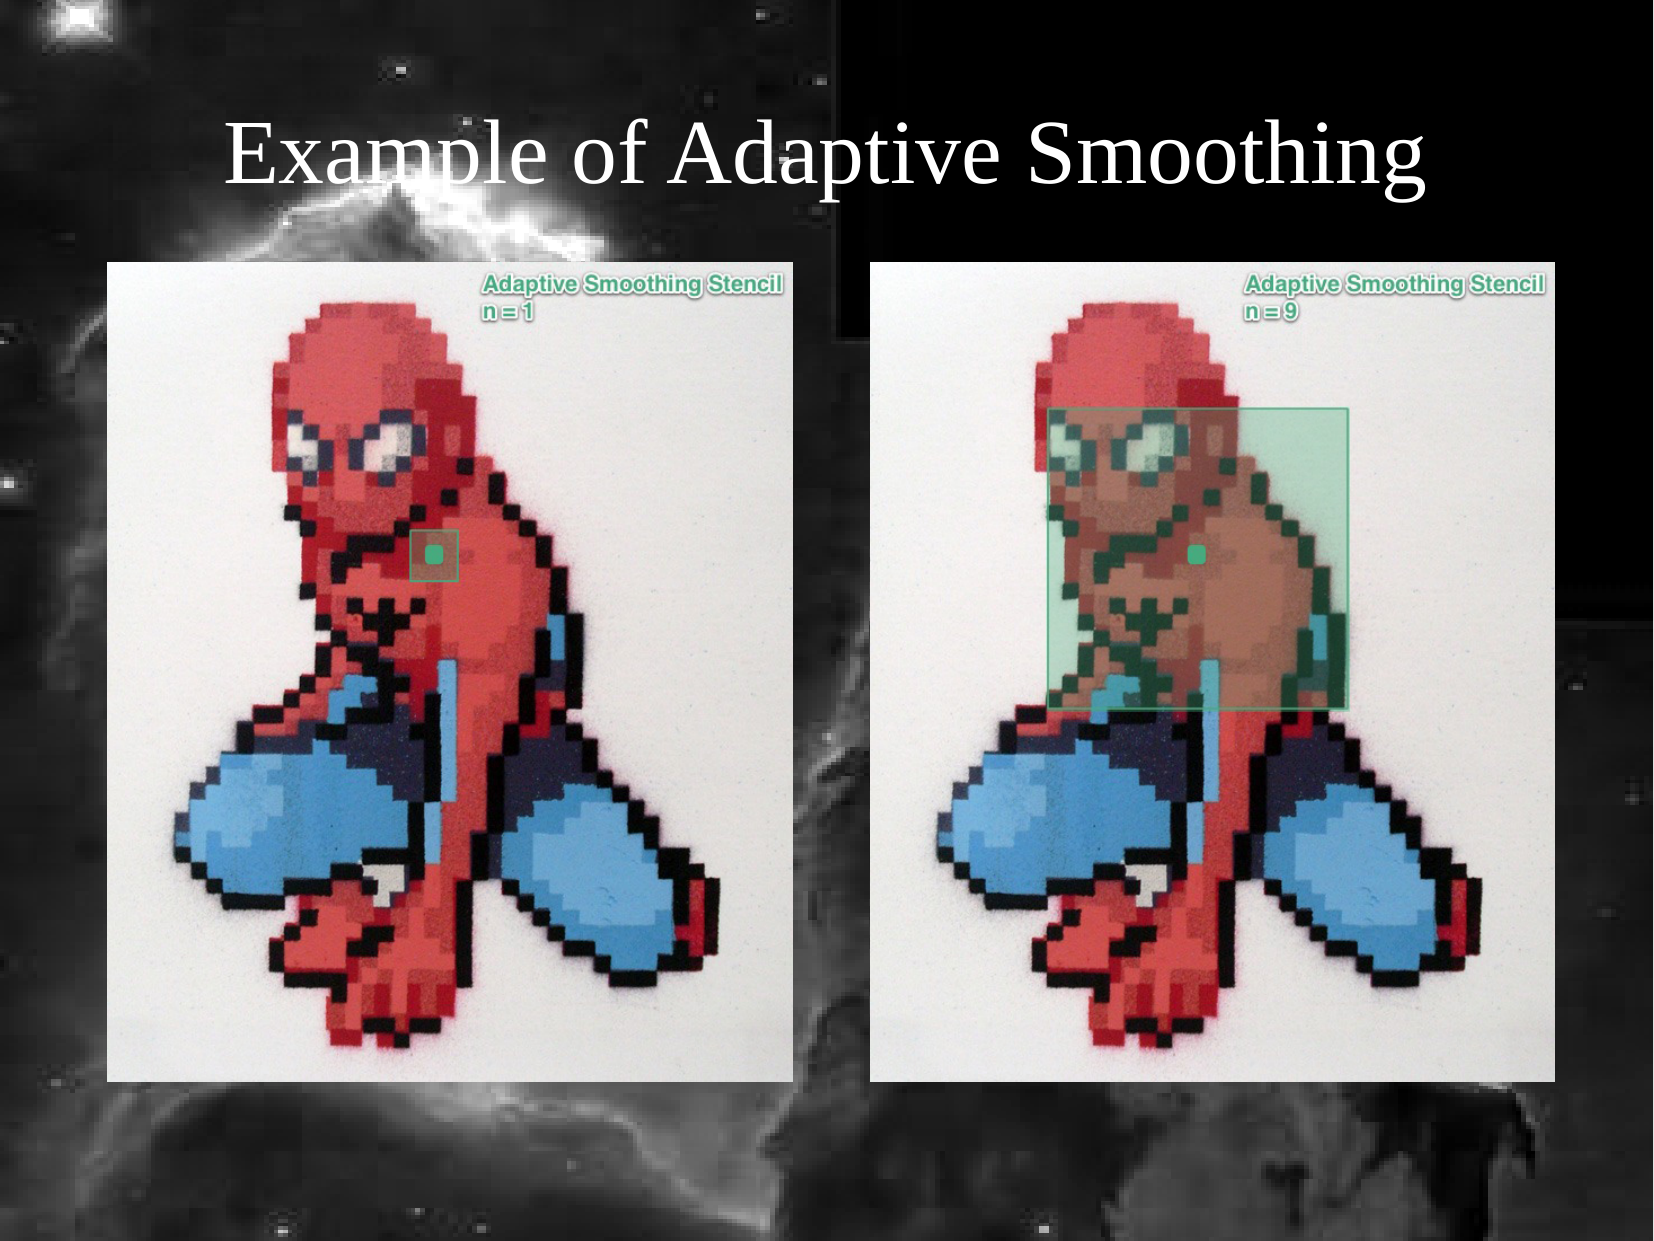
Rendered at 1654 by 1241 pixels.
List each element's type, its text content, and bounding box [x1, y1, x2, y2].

title Example of Adaptive Smoothing [82, 49, 1571, 257]
picture [0, 0, 1654, 1241]
